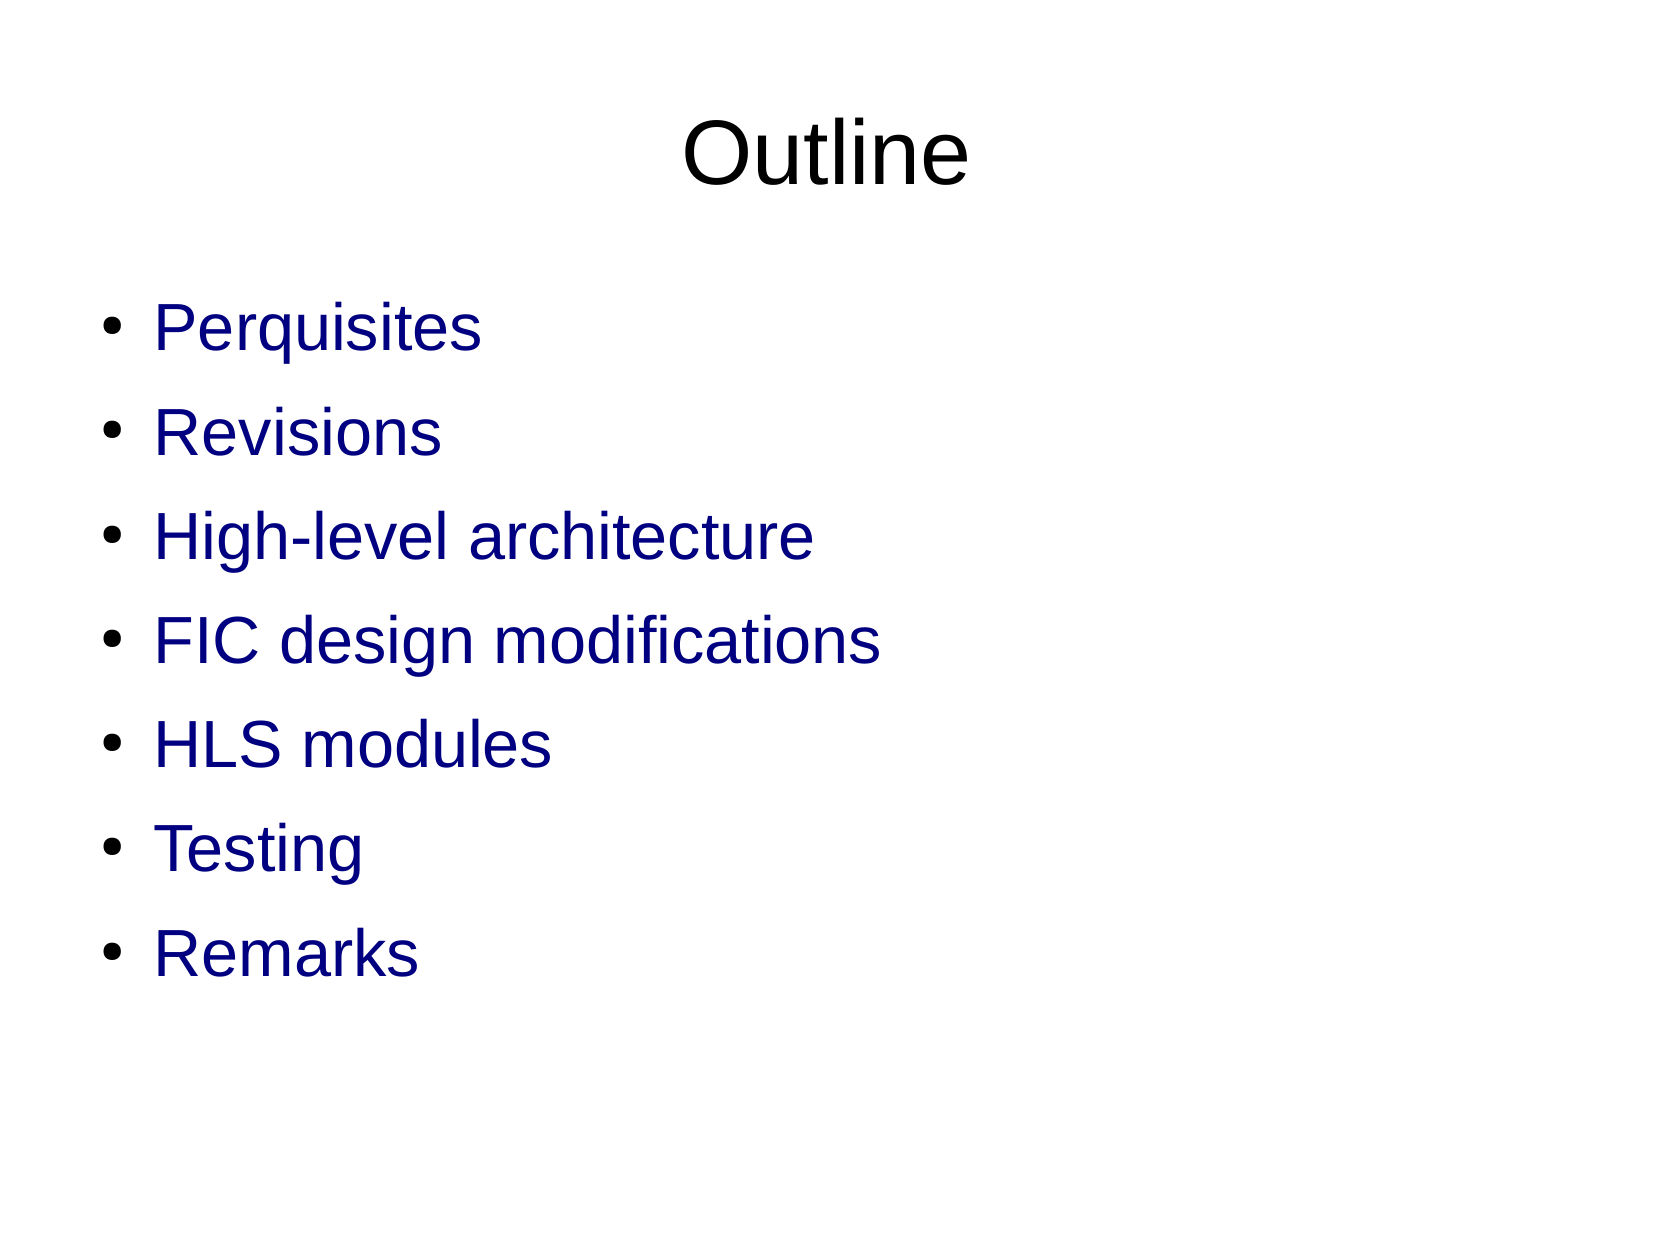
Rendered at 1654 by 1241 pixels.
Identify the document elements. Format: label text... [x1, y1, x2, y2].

list Perquisites Revisions High-level architecture FIC design modifications HLS modules Testing Remarks [82, 290, 1571, 1126]
title Outline [82, 49, 1571, 257]
